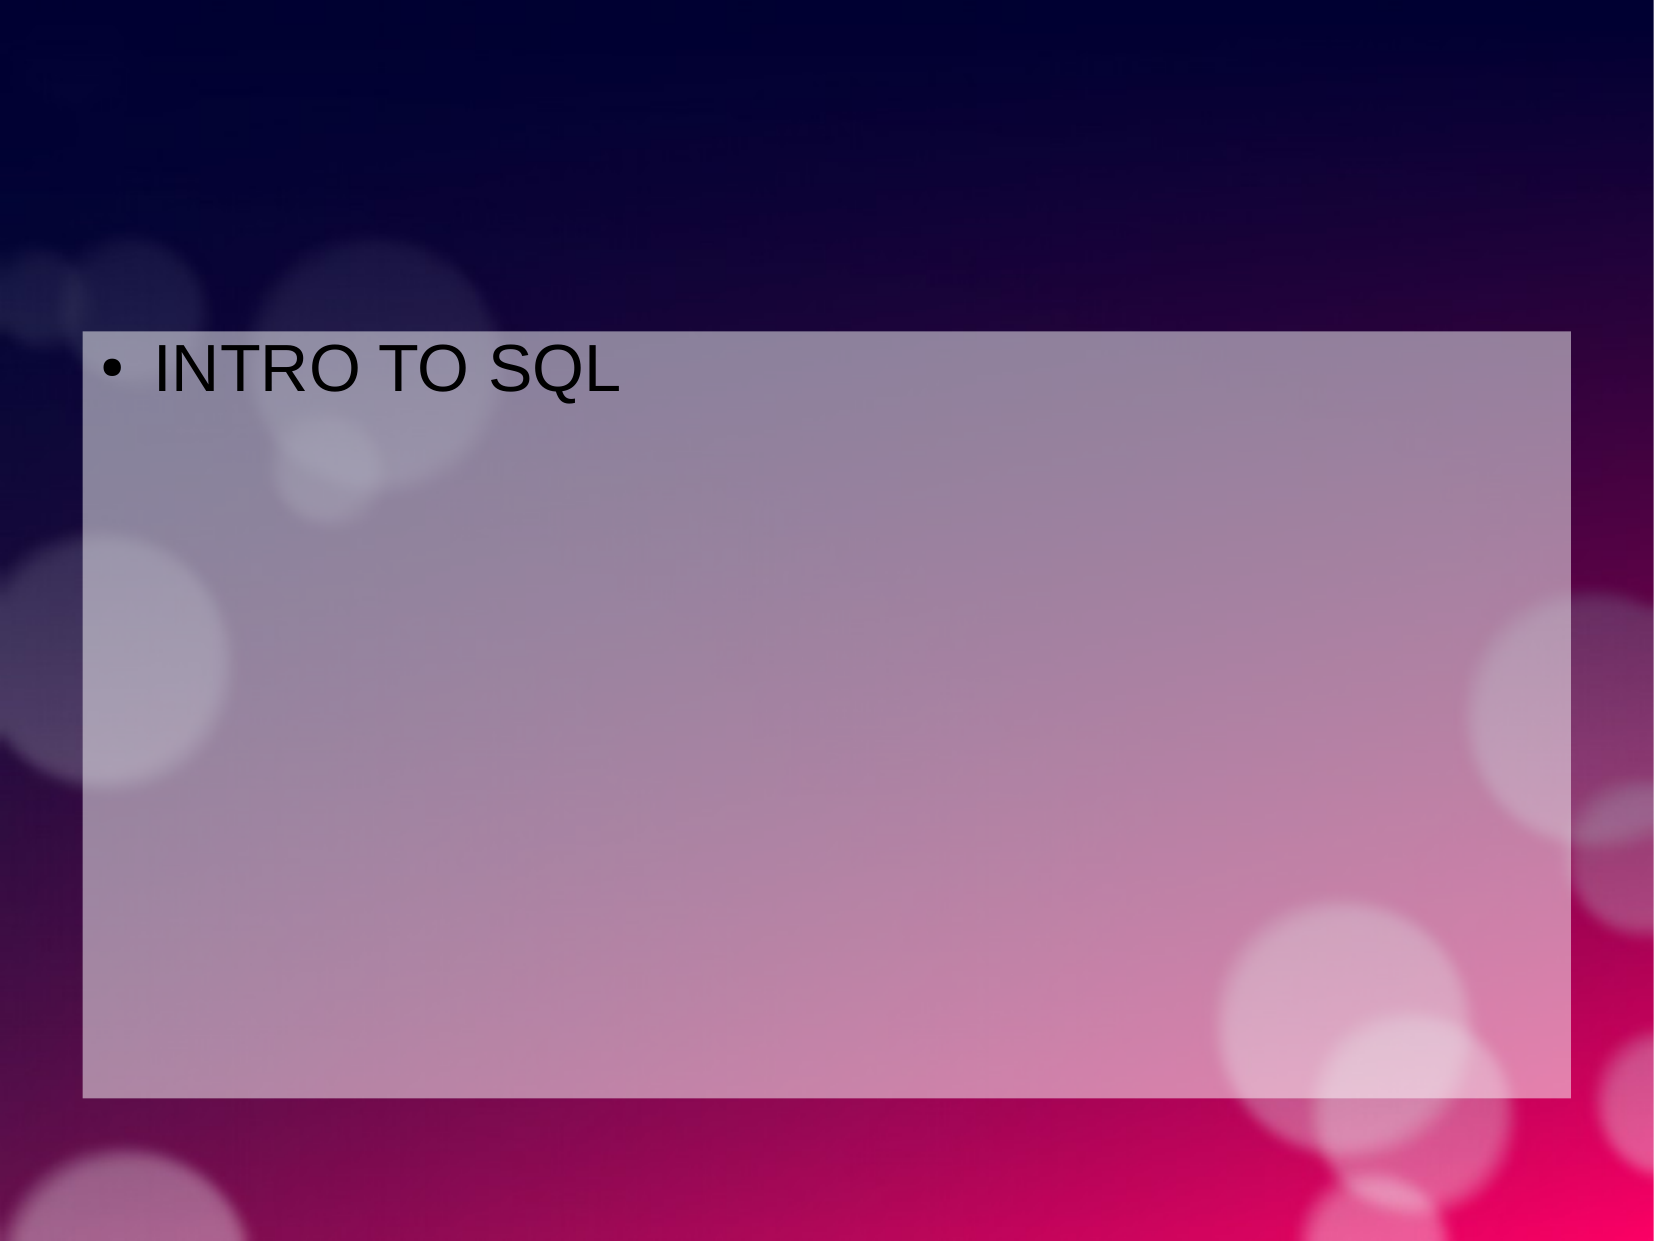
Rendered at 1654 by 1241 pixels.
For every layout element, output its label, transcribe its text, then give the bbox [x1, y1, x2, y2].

picture [0, 0, 1654, 1241]
list INTRO TO SQL [82, 331, 1571, 1099]
